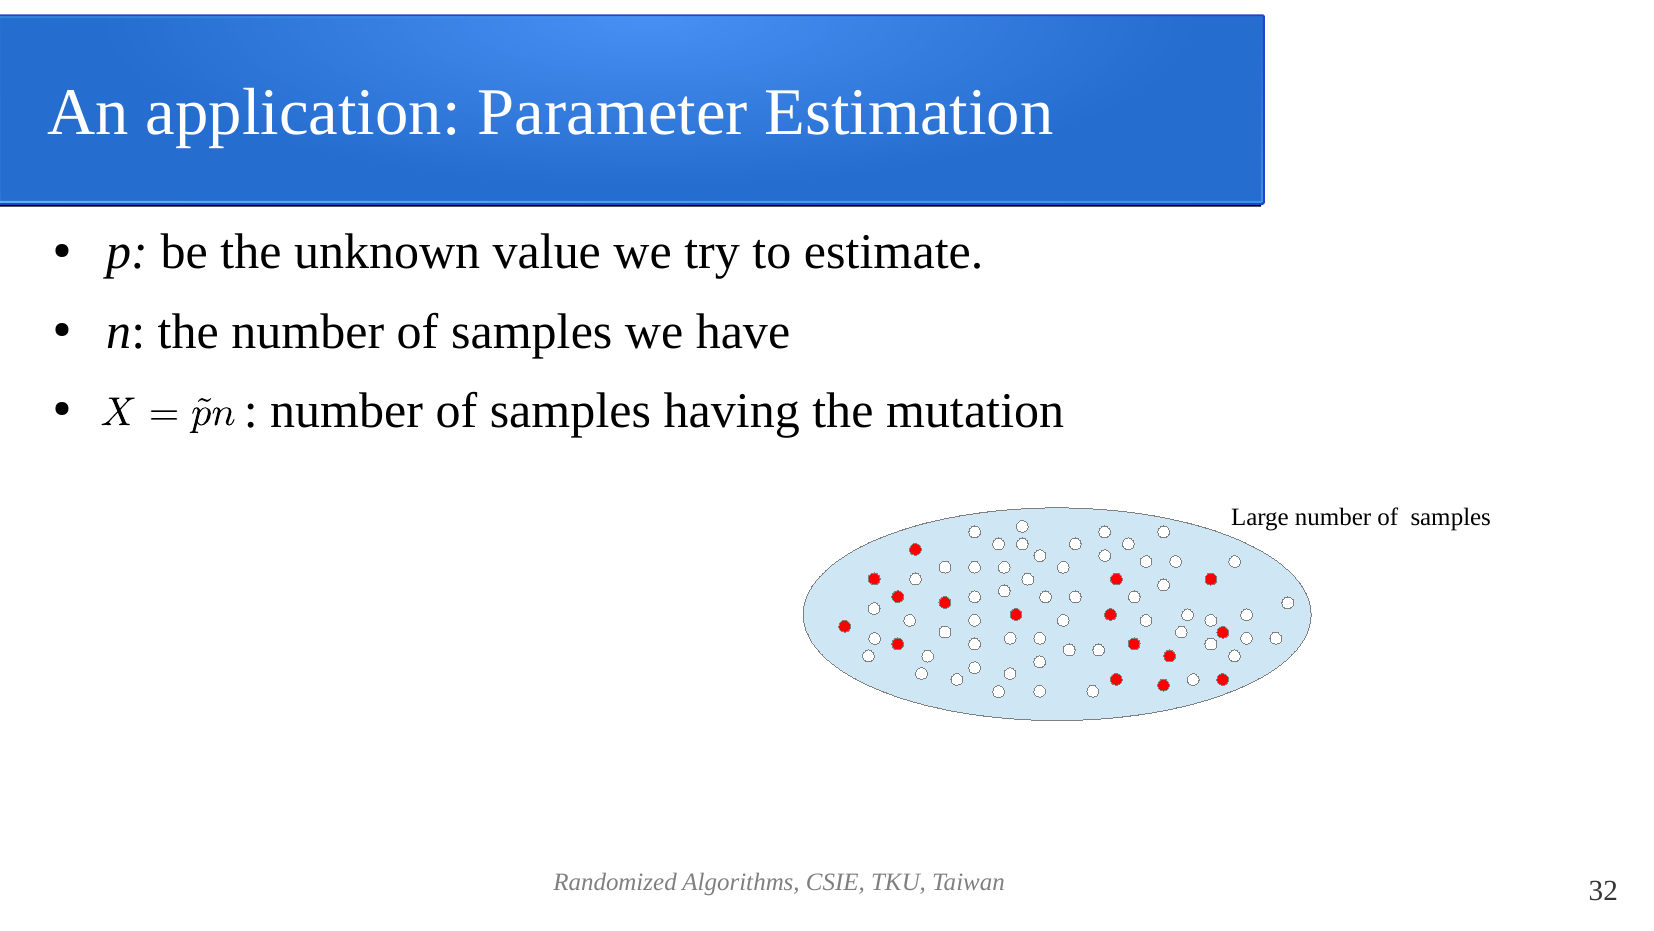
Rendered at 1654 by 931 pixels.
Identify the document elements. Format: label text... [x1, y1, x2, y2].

text_box Large number of samples [1216, 496, 1583, 544]
title An application: Parameter Estimation [47, 35, 1199, 189]
list p: be the unknown value we try to estimate. n: the number of samples we have : number of samples having the mutation [35, 224, 1524, 764]
picture [100, 397, 235, 433]
text_box [803, 507, 1312, 721]
